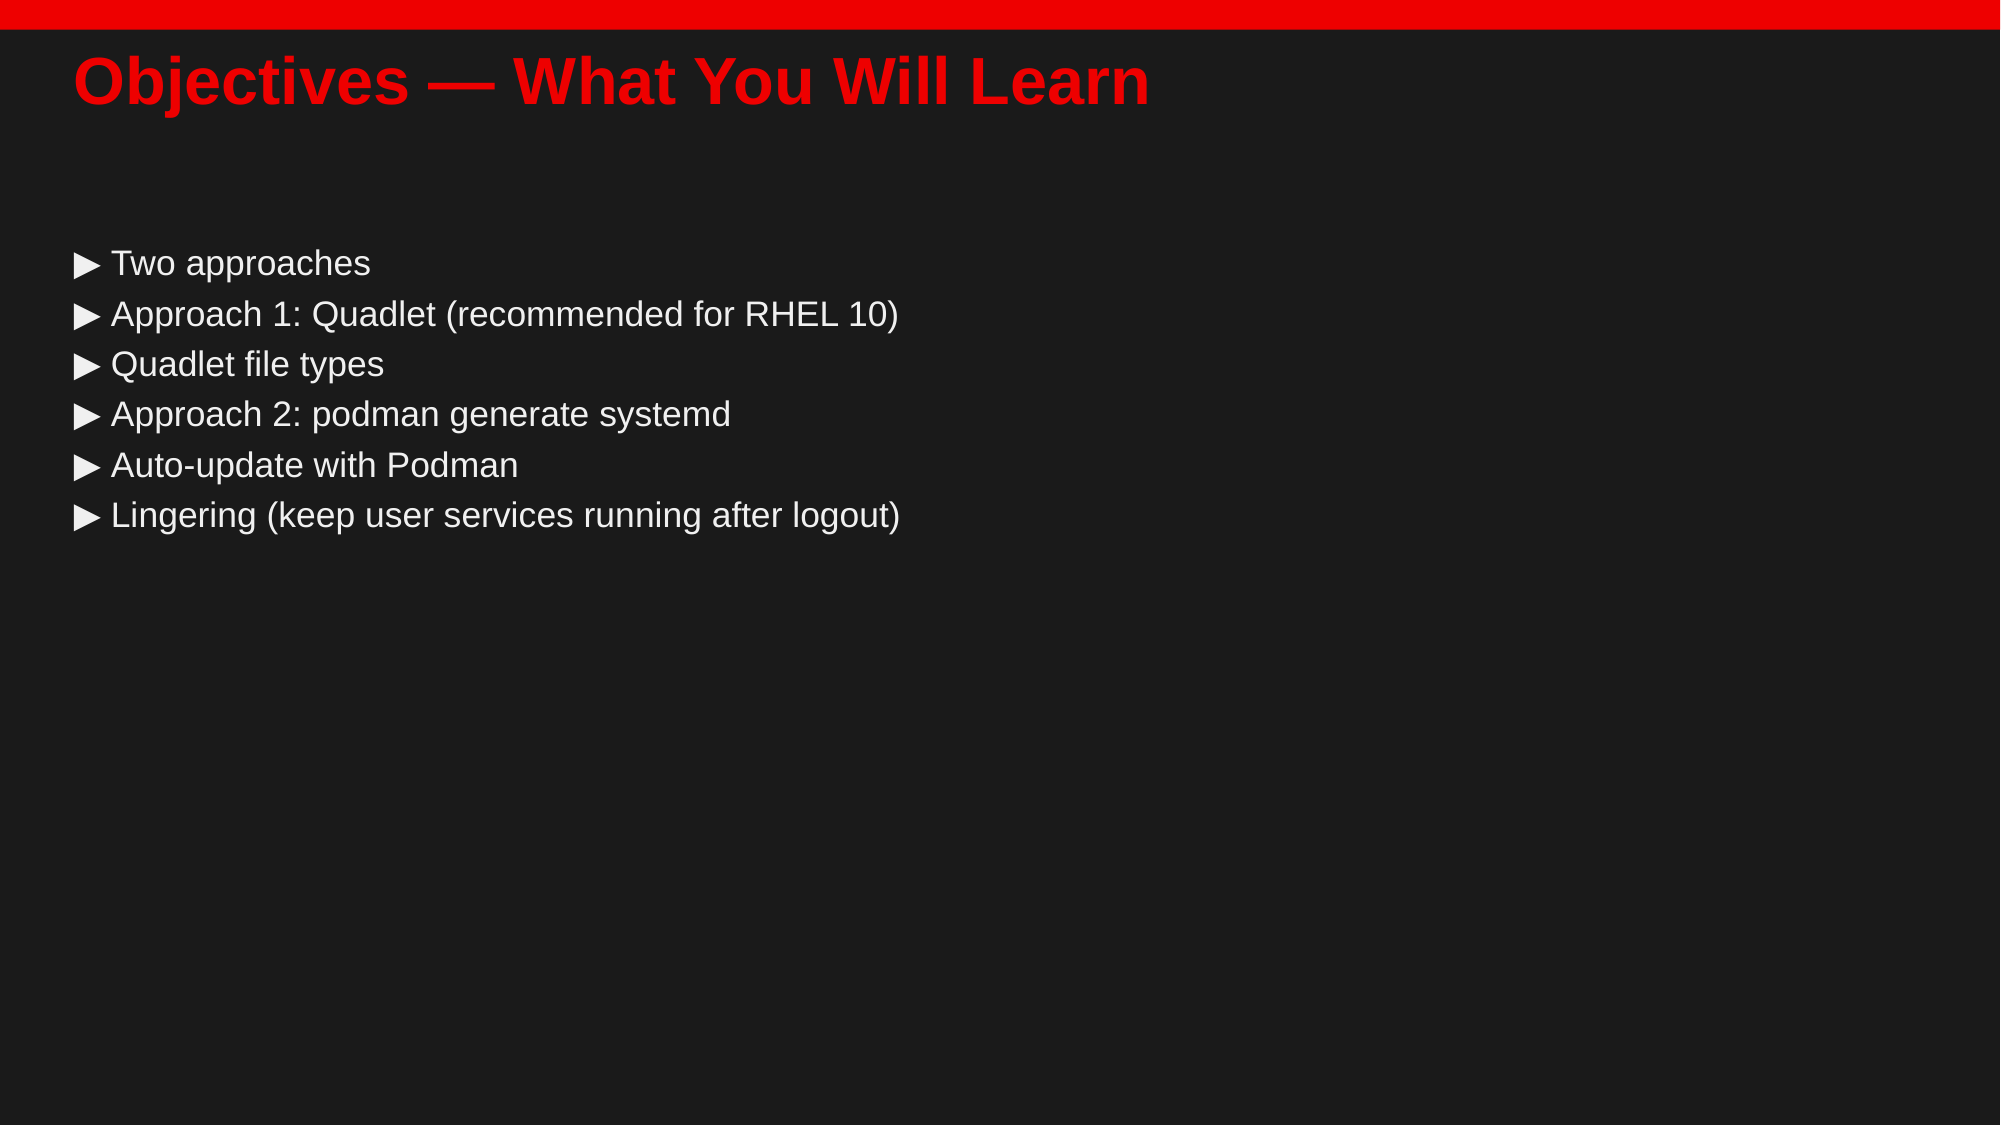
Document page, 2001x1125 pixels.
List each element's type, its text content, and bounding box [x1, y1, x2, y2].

text_box Objectives — What You Will Learn [59, 36, 1942, 208]
text_box [0, 0, 2001, 30]
text_box ▶ Two approaches ▶ Approach 1: Quadlet (recommended for RHEL 10) ▶ Quadlet file types ▶ Approach 2: podman generate systemd ▶ Auto-update with Podman ▶ Lingering (keep user services running after logout) [59, 236, 1942, 1037]
